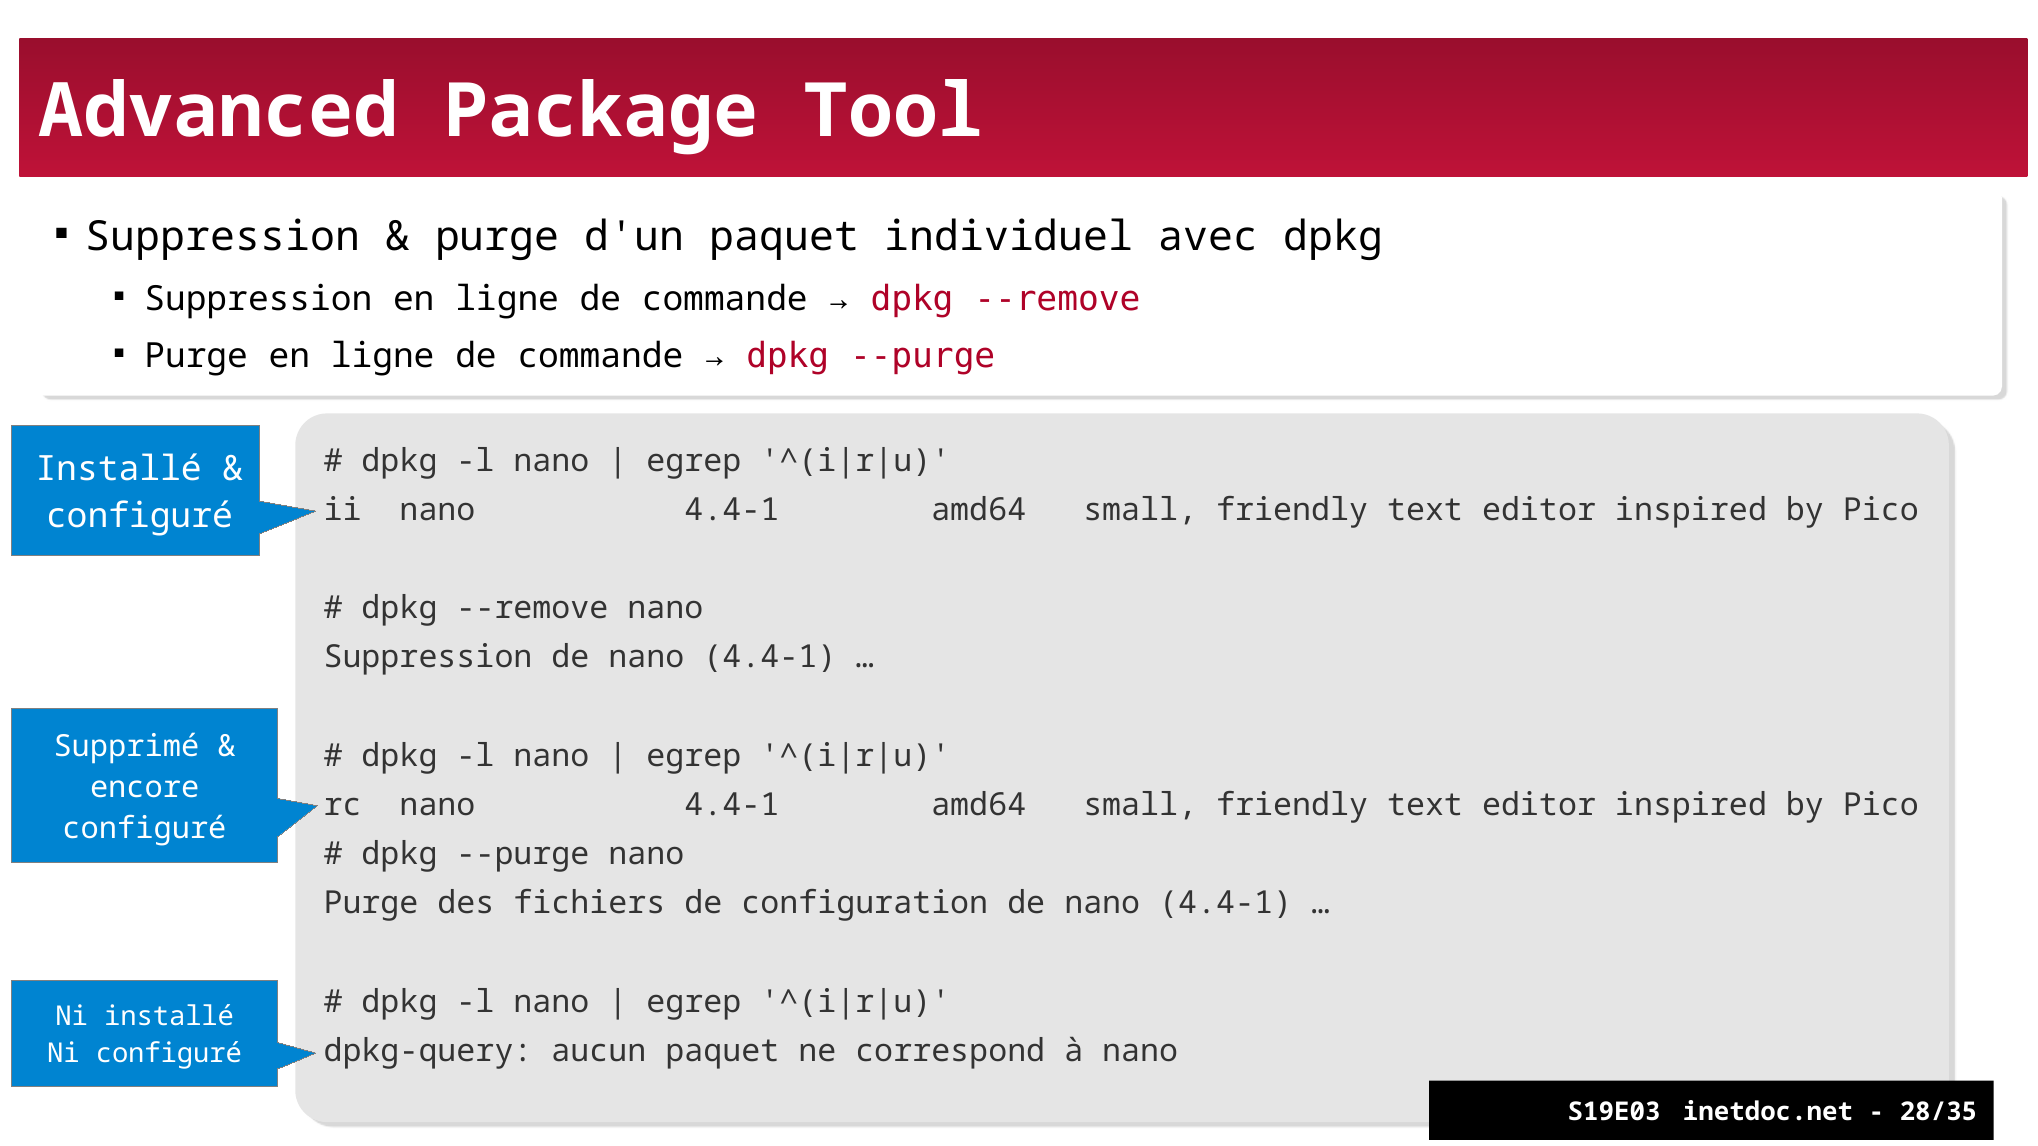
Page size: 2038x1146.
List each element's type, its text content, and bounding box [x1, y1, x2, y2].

text_box Supprimé & encore configuré [11, 708, 318, 863]
text_box # dpkg -l nano | egrep '^(i|r|u)' ii nano 4.4-1 amd64 small, friendly text editor inspired by Pico # dpkg --remove nano Suppression de nano (4.4-1) … # dpkg -l nano | egrep '^(i|r|u)' rc nano 4.4-1 amd64 small, friendly text editor inspired by Pico # dpkg --purge nano Purge des fichiers de configuration de nano (4.4-1) … # dpkg -l nano | egrep '^(i|r|u)' dpkg-query: aucun paquet ne correspond à nano [295, 413, 1949, 1123]
text_box Installé & configuré [11, 425, 316, 556]
text_box Suppression & purge d'un paquet individuel avec dpkg Suppression en ligne de commande → dpkg --remove Purge en ligne de commande → dpkg --purge [35, 188, 2003, 396]
text_box S19E03 inetdoc.net - <numéro>/35 [1429, 1080, 1994, 1140]
text_box Advanced Package Tool [19, 38, 2028, 177]
text_box Ni installé Ni configuré [11, 980, 316, 1087]
